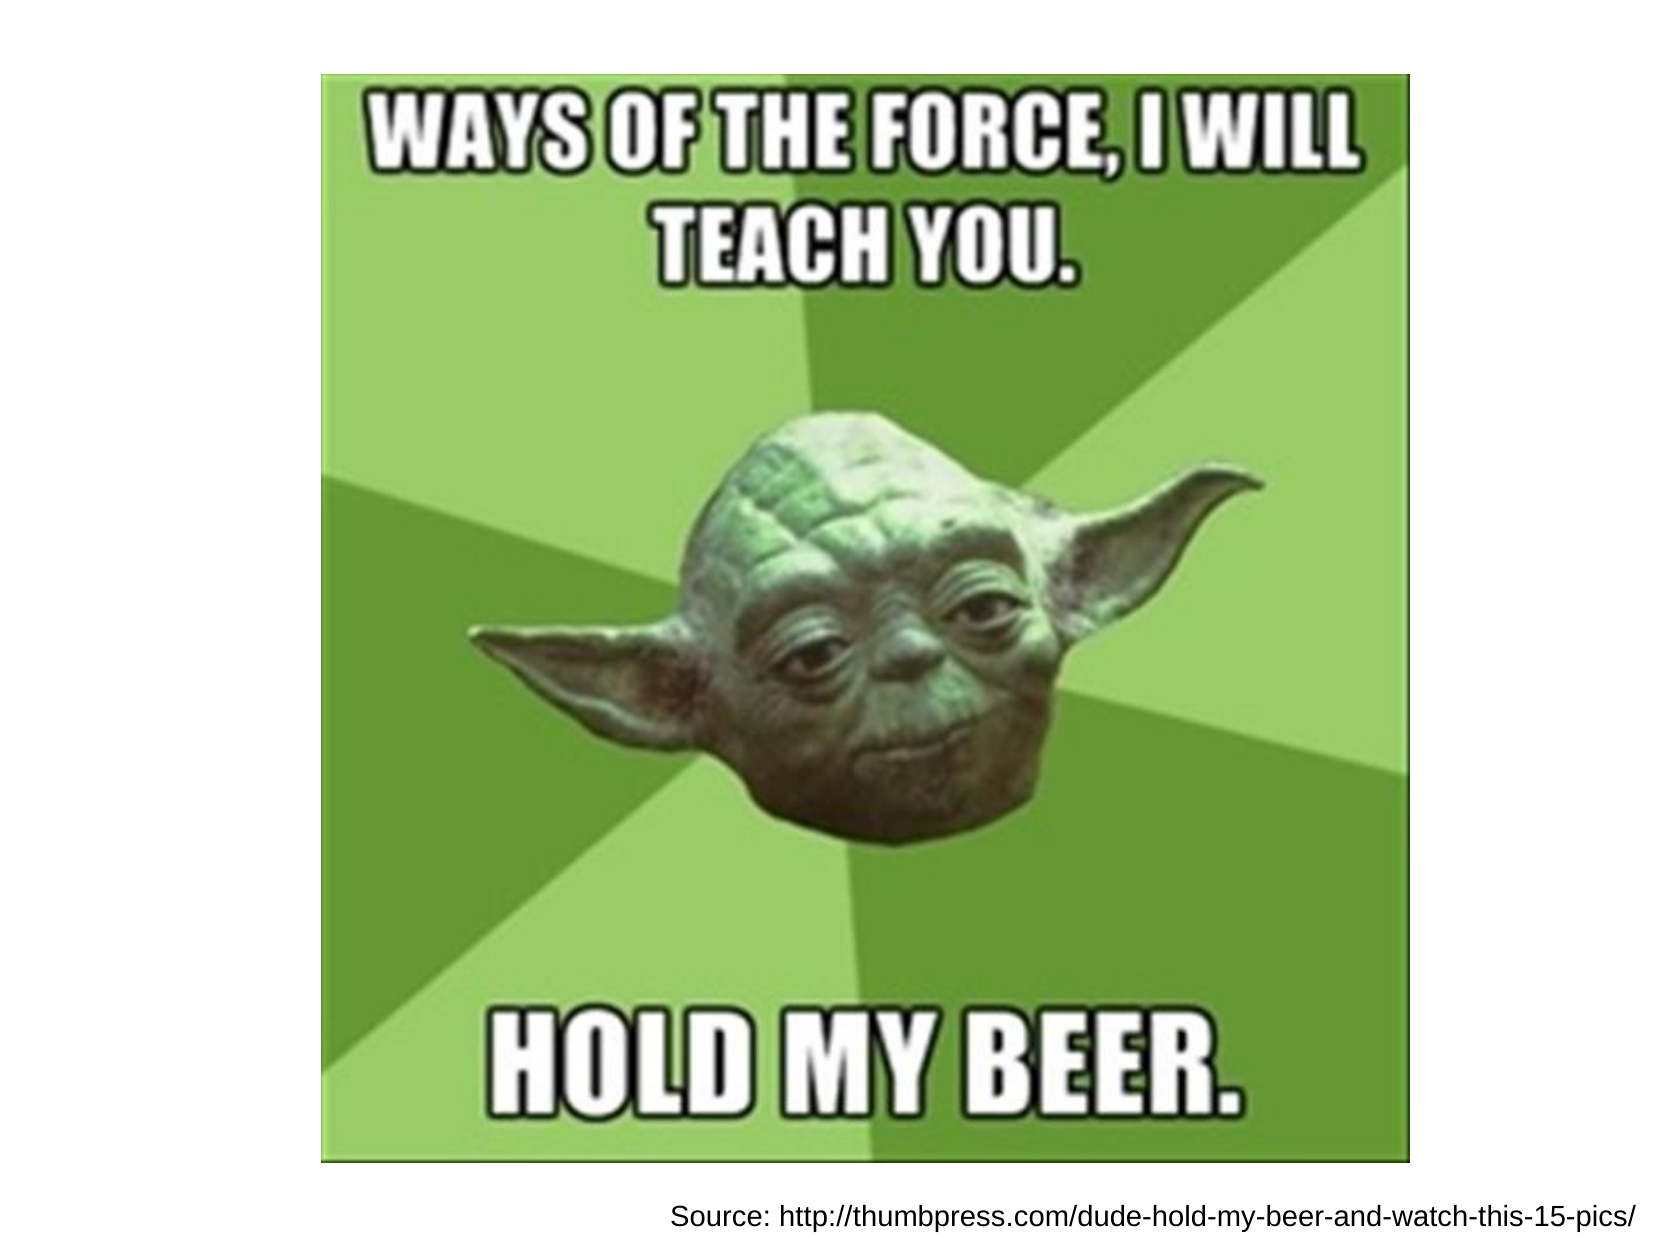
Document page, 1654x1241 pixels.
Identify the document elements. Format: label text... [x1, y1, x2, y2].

text_box Source: http://thumbpress.com/dude-hold-my-beer-and-watch-this-15-pics/ [655, 1192, 1654, 1241]
picture [321, 74, 1410, 1163]
